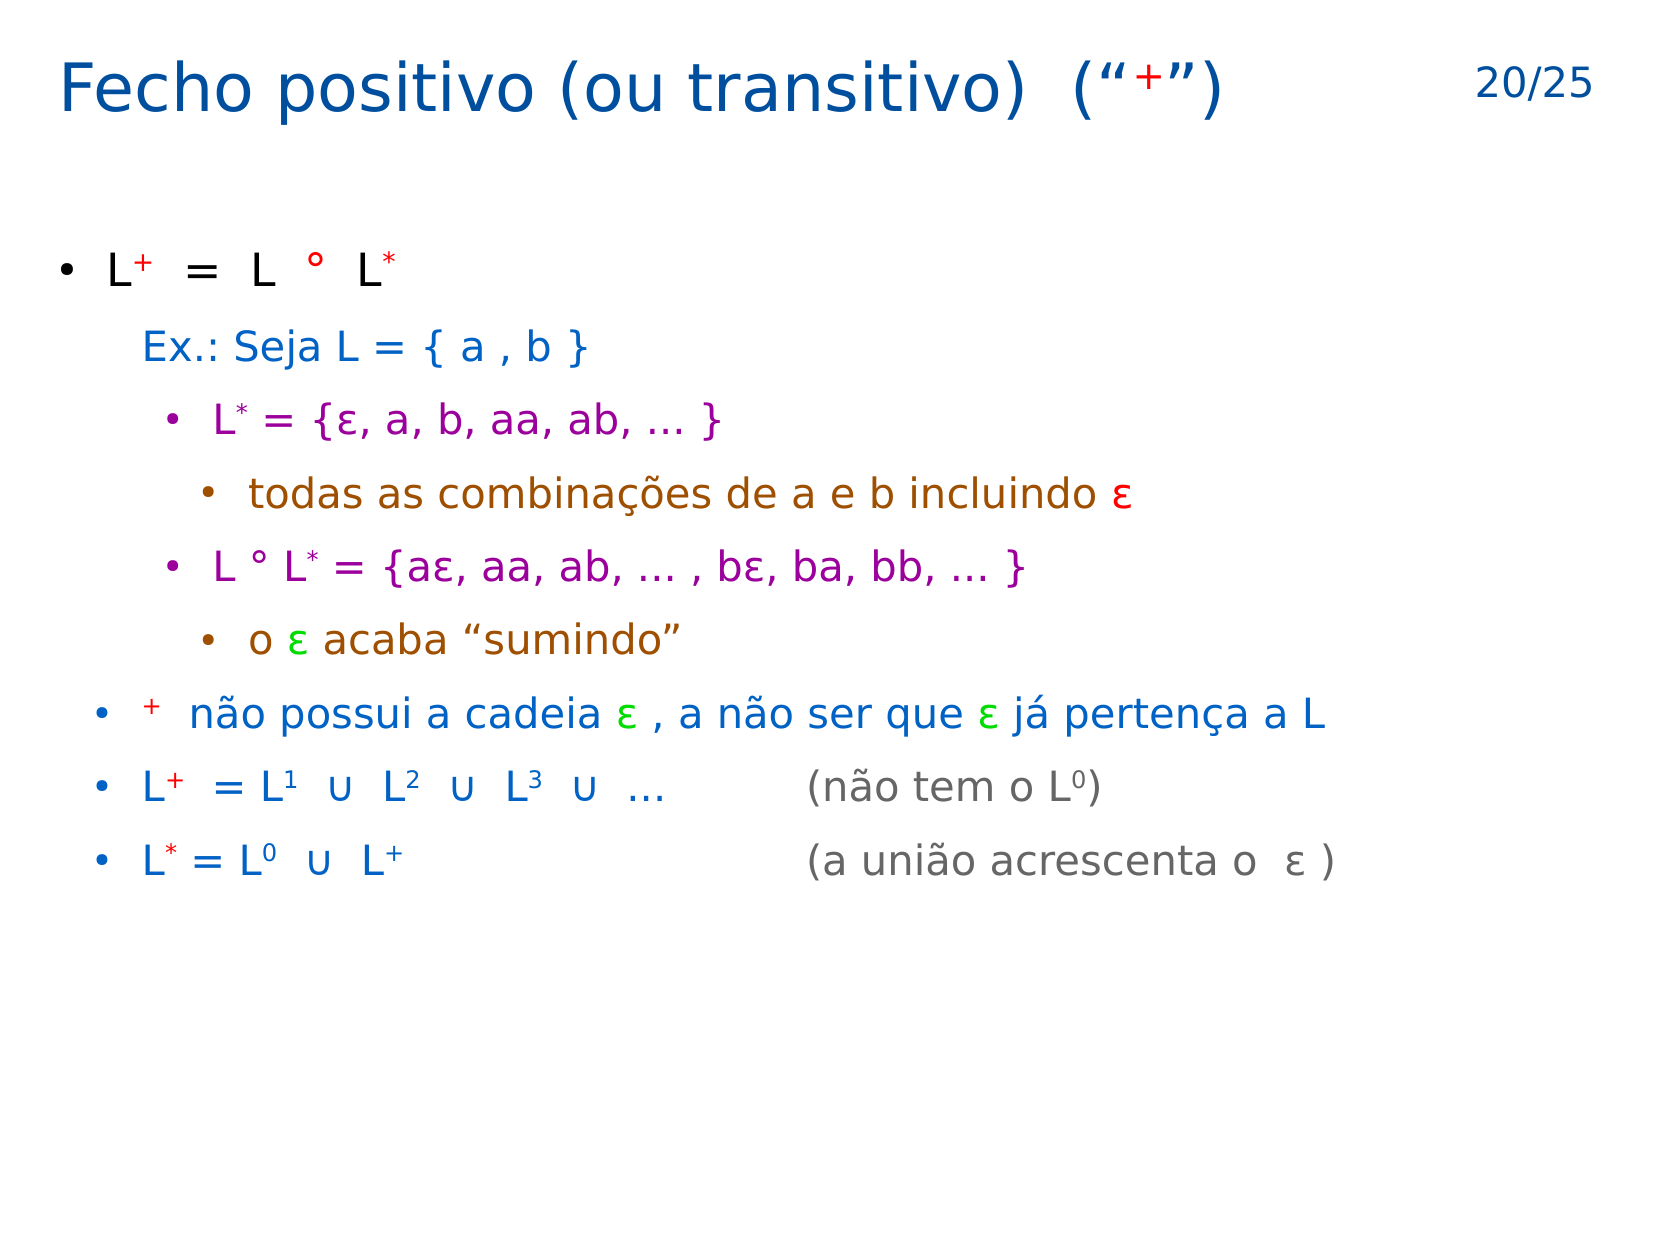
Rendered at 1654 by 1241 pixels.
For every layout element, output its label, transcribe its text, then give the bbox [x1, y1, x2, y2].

list L+ = L ° L* Ex.: Seja L = { a , b } L* = {ε, a, b, aa, ab, ... } todas as combinações de a e b incluindo ε L ° L* = {aε, aa, ab, ... , bε, ba, bb, ... } o ε acaba “sumindo” + não possui a cadeia ε , a não ser que ε já pertença a L L+ = L1 ∪ L2 ∪ L3 ∪ ... (não tem o L0) L* = L0 ∪ L+ (a união acrescenta o ε ) [59, 236, 1595, 1211]
title Fecho positivo (ou transitivo) (“+”) [59, 29, 1625, 148]
